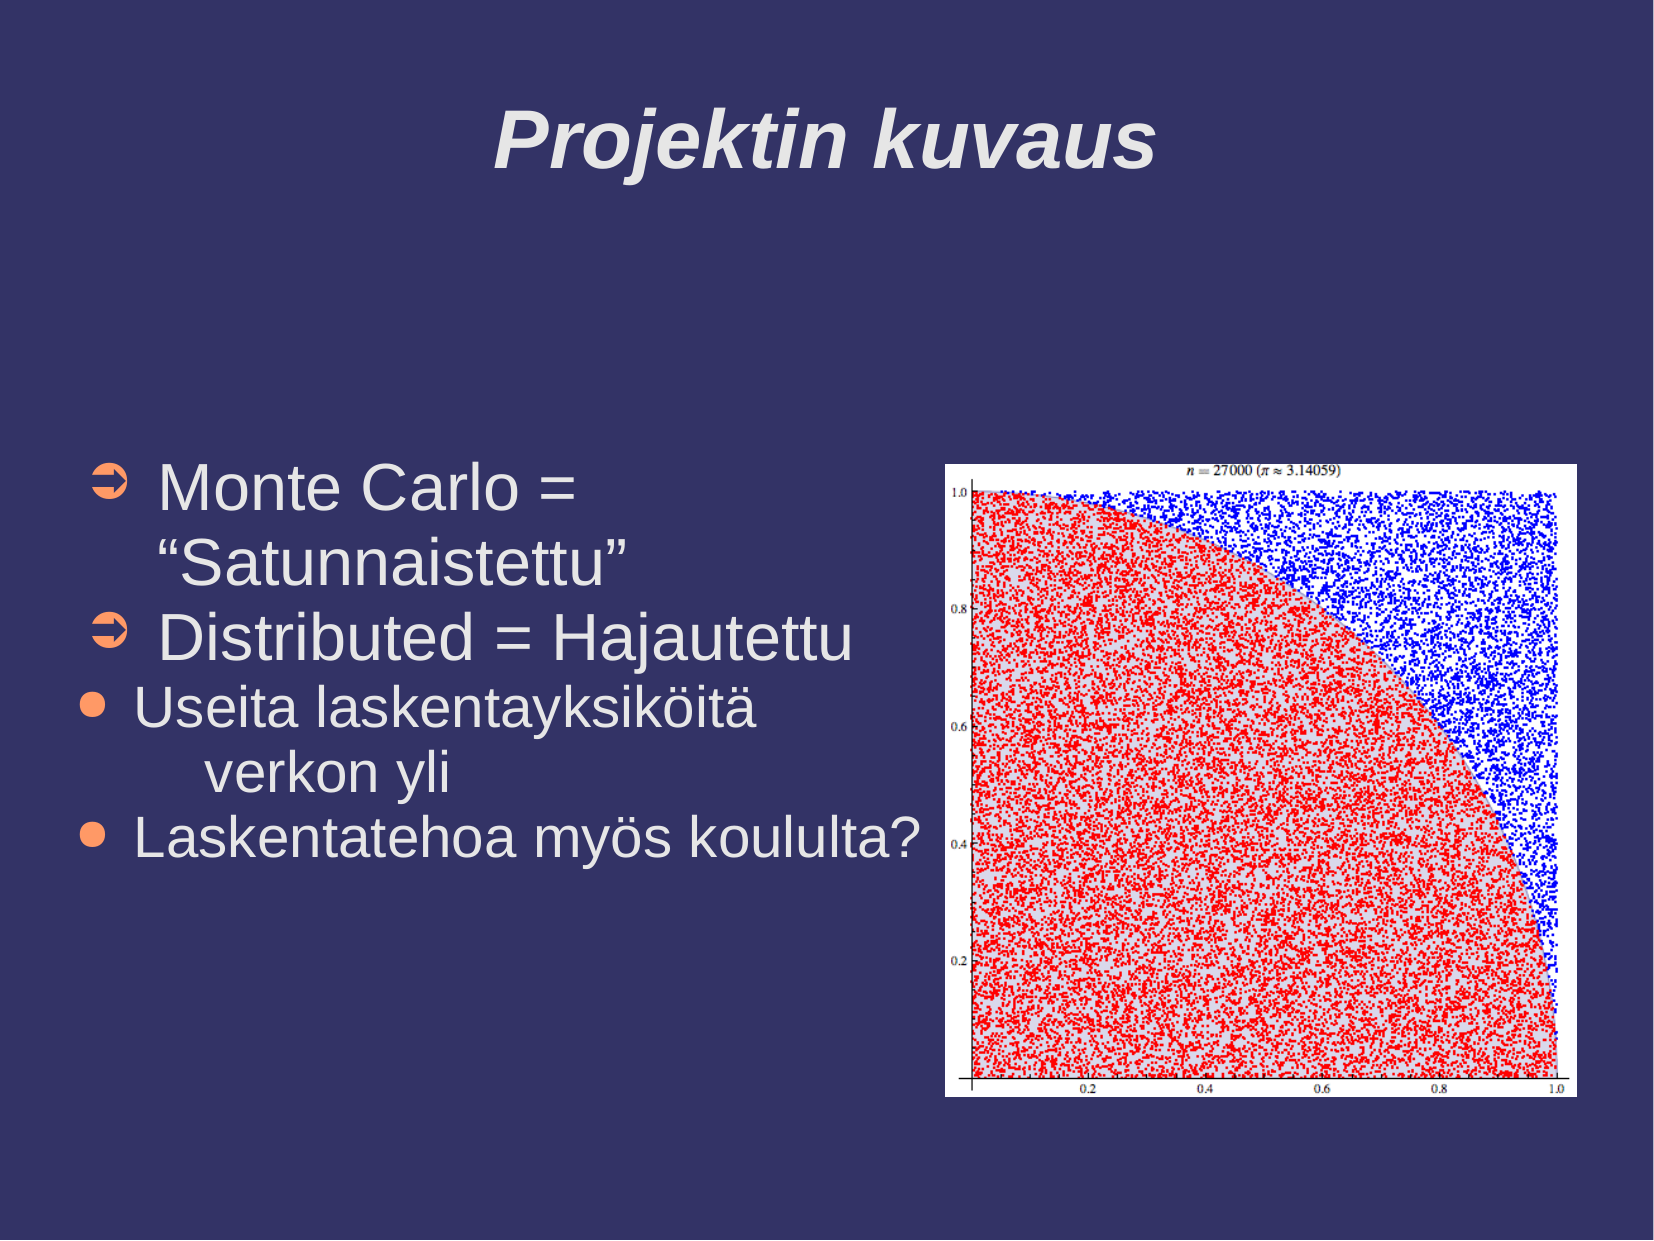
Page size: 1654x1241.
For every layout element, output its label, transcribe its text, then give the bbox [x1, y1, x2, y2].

title Projektin kuvaus [59, 61, 1595, 219]
list Monte Carlo = “Satunnaistettu” Distributed = Hajautettu Useita laskentayksiköitä verkon yli Laskentatehoa myös koululta? [75, 450, 946, 1111]
picture [945, 464, 1577, 1097]
